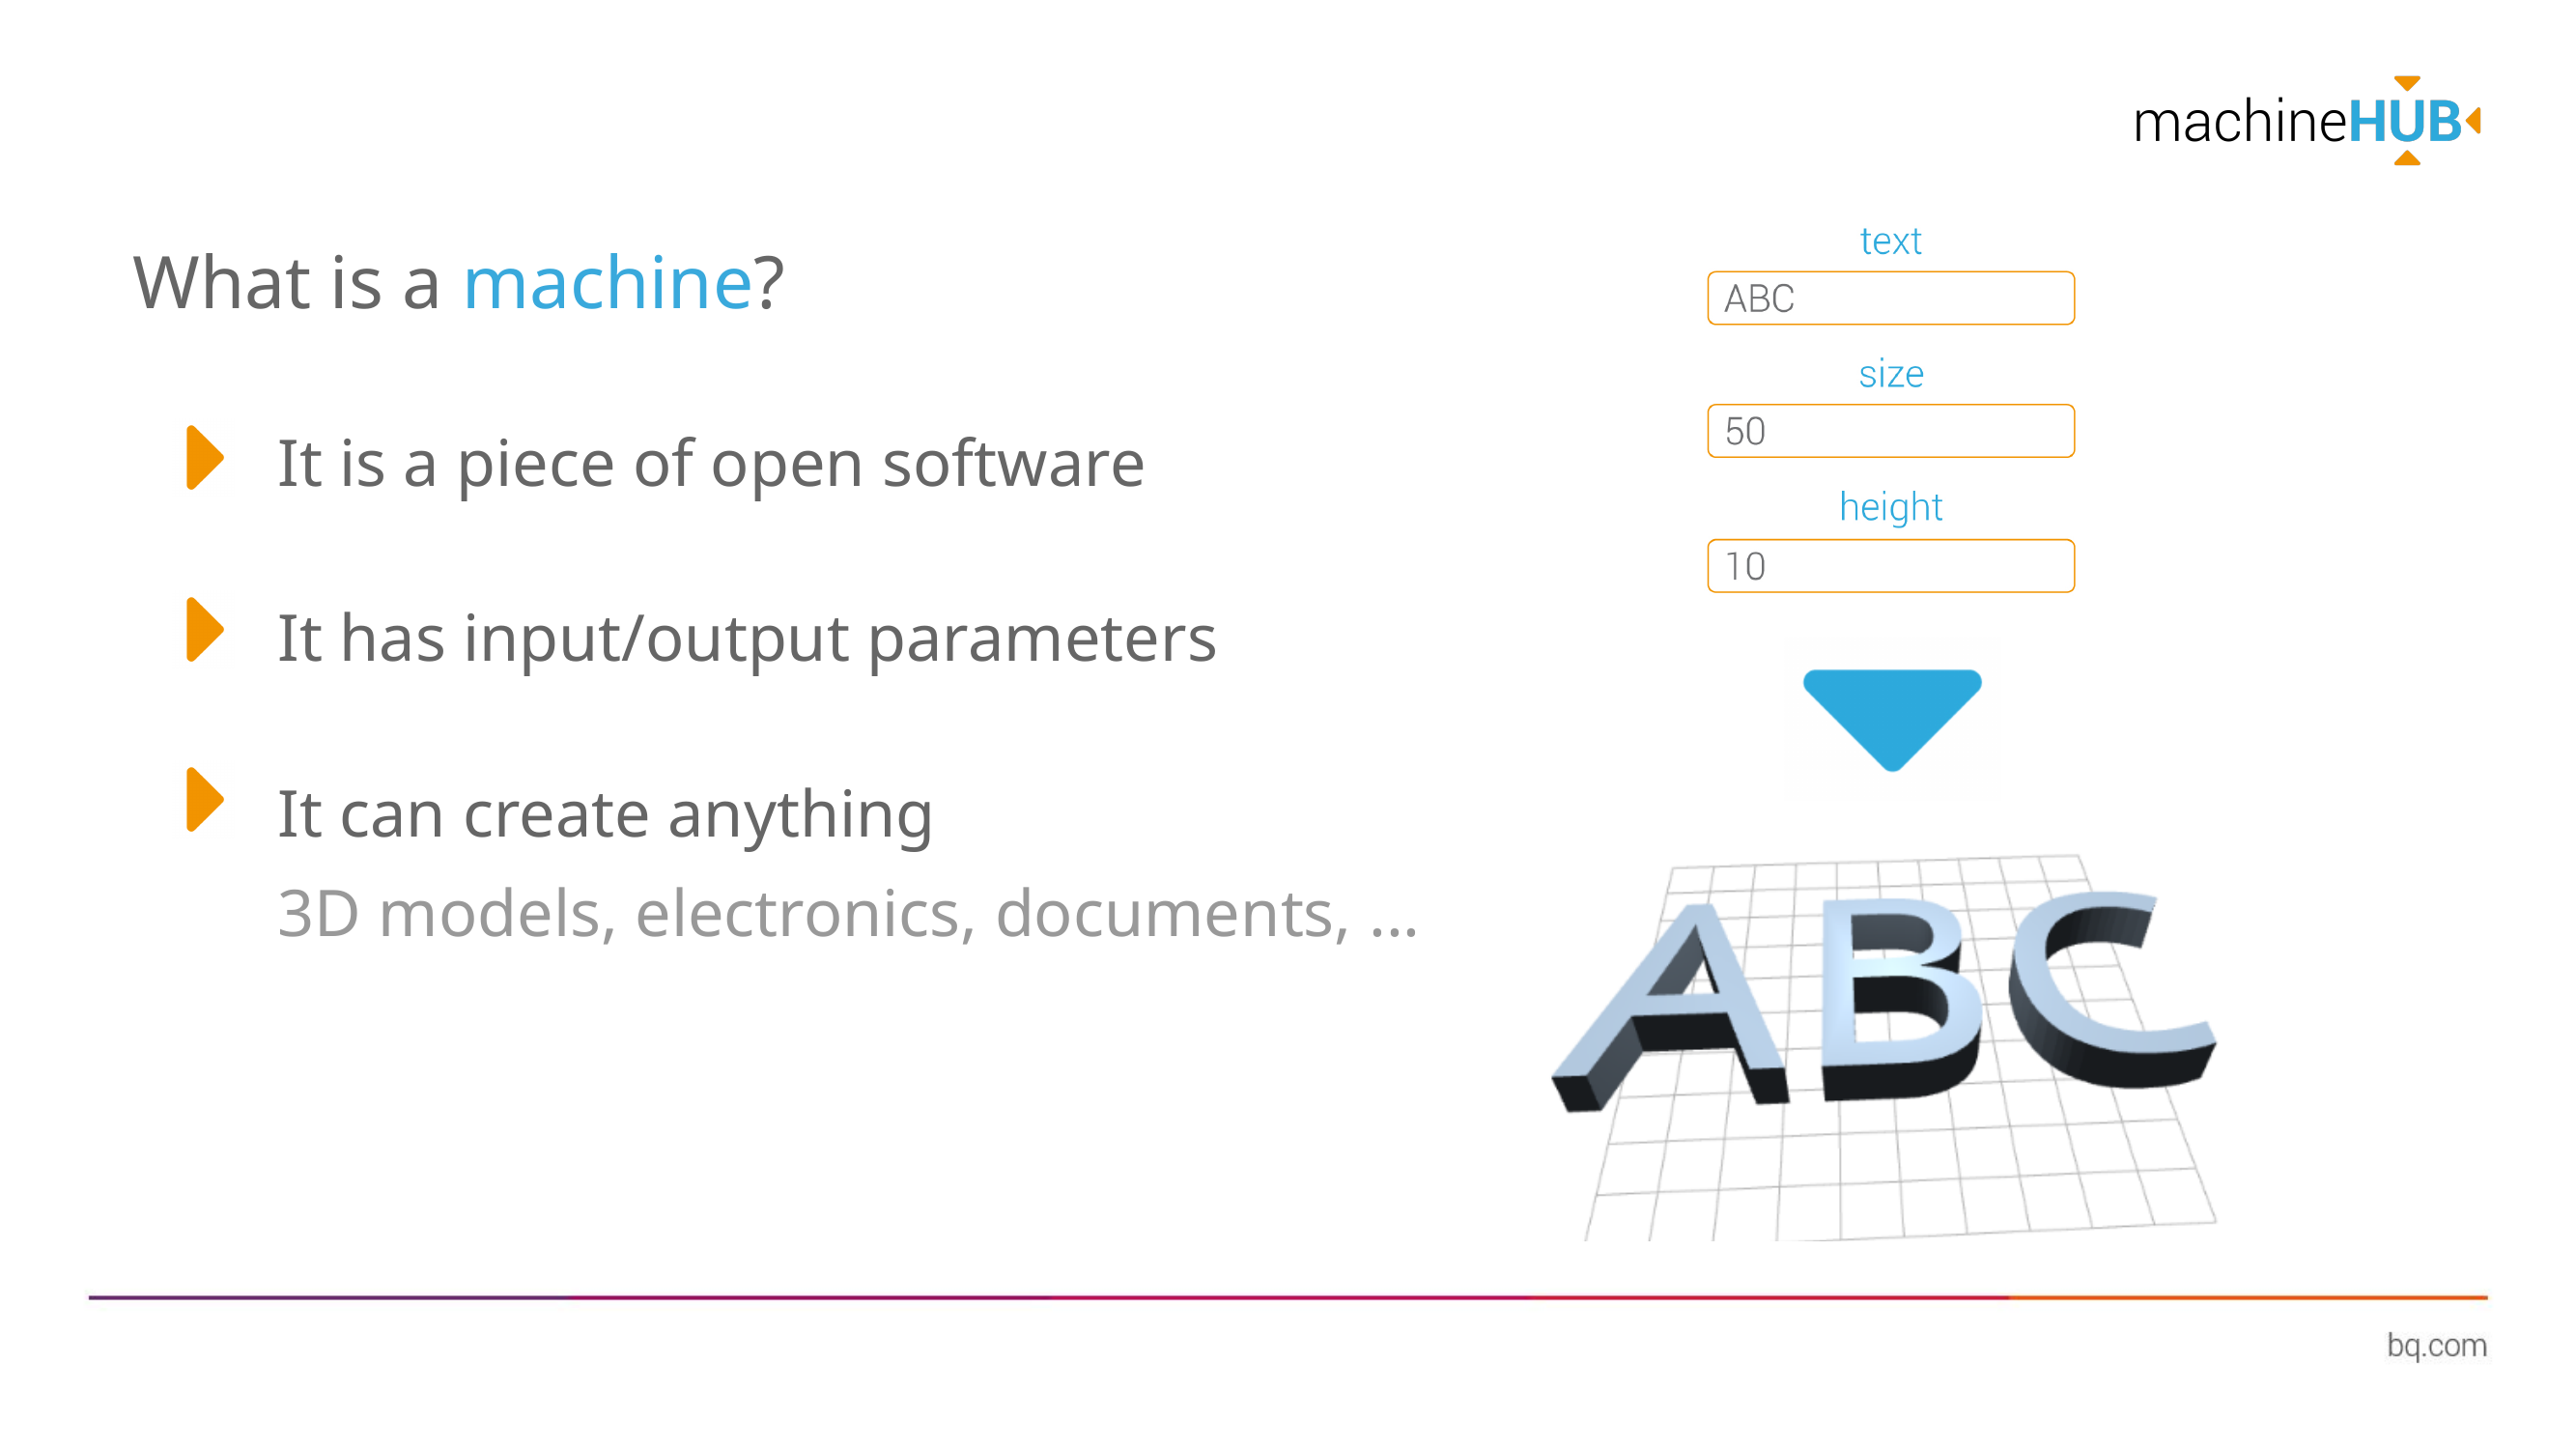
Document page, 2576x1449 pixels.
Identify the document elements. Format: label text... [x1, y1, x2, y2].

picture [172, 760, 235, 838]
picture [1674, 200, 2109, 801]
text_box What is a machine? It is a piece of open software It has input/output parameters It can create anything 3D models, electronics, documents, ... [118, 223, 2363, 1187]
picture [2125, 68, 2491, 172]
picture [172, 590, 235, 668]
picture [0, 703, 2574, 1449]
picture [172, 418, 235, 497]
